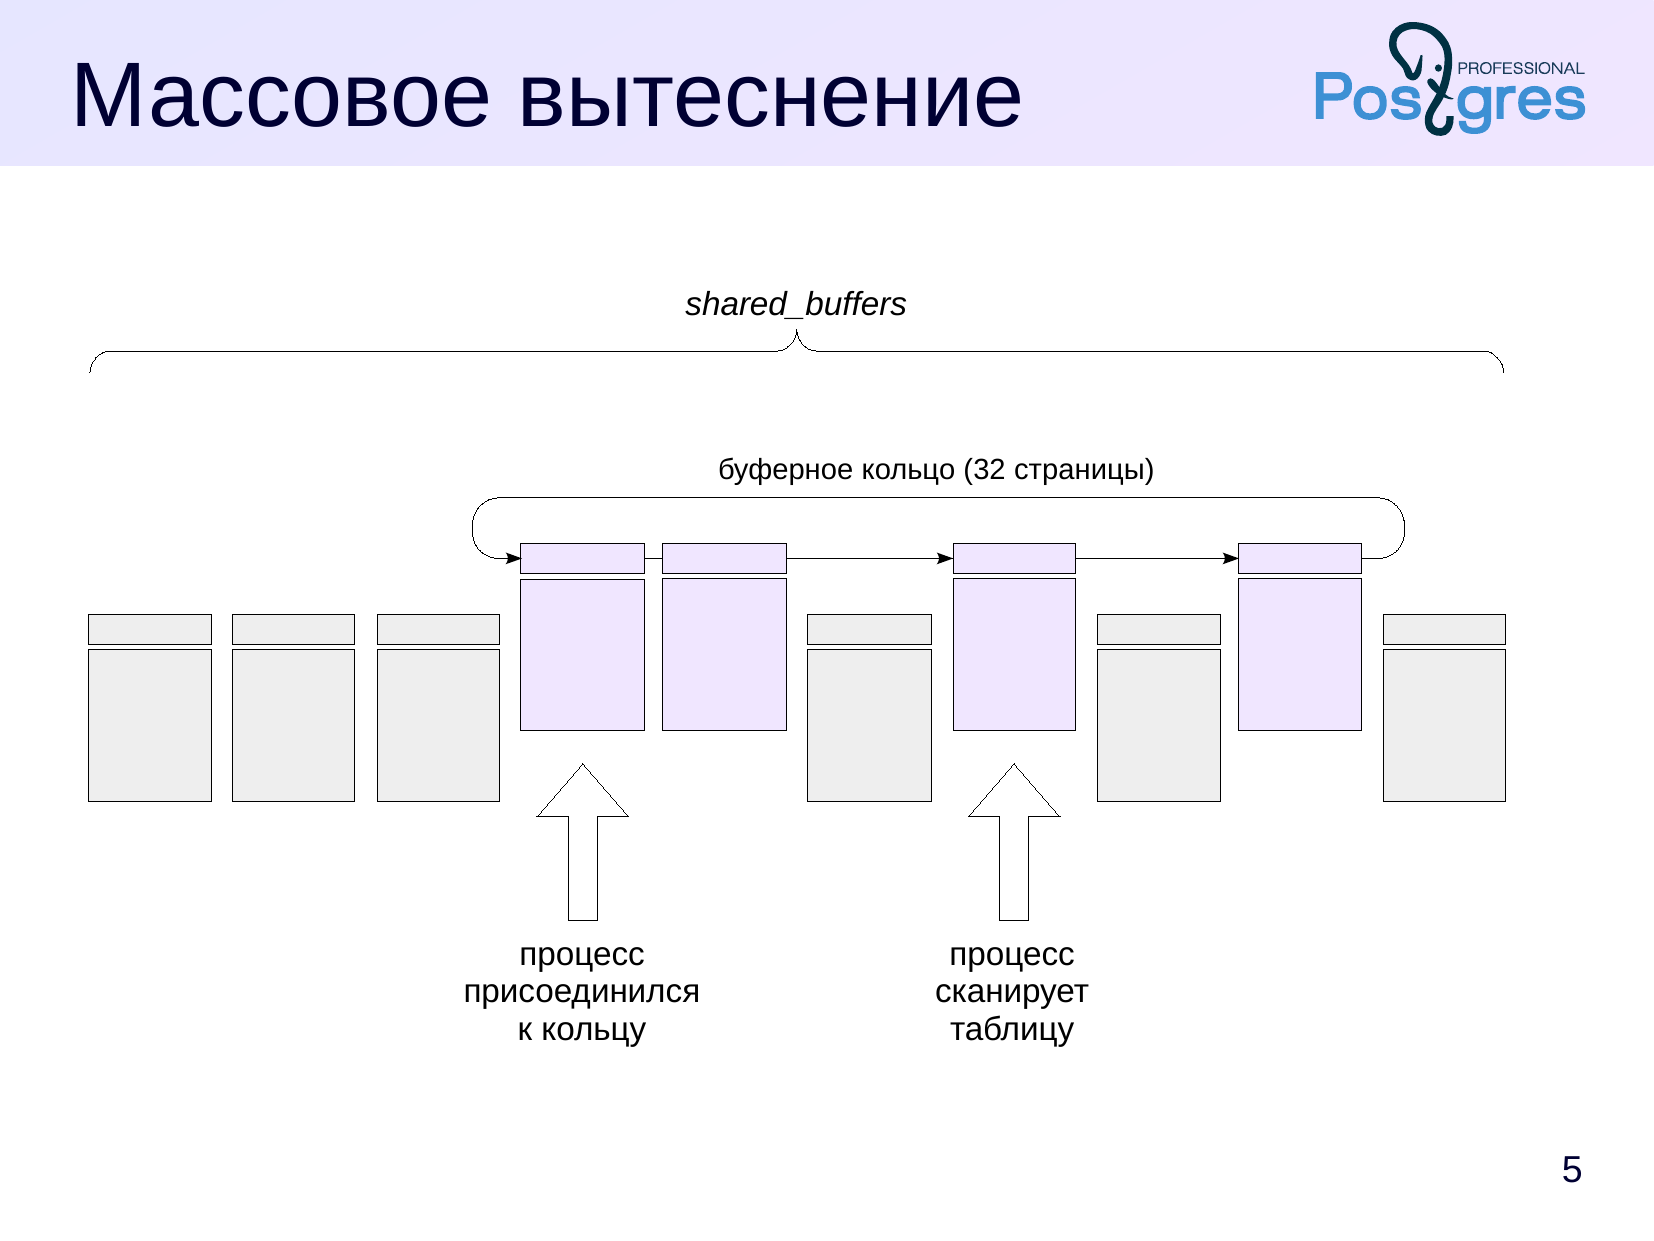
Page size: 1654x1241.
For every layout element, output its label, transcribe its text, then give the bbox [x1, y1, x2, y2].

text_box [377, 614, 500, 645]
text_box shared_buffers [670, 278, 926, 330]
text_box [1383, 649, 1506, 802]
text_box [1097, 614, 1221, 645]
text_box [536, 763, 629, 921]
text_box [472, 497, 1405, 574]
text_box [232, 614, 355, 645]
text_box [88, 614, 212, 645]
text_box [807, 649, 932, 802]
text_box [88, 649, 212, 802]
text_box [1097, 649, 1221, 802]
text_box [520, 579, 645, 731]
text_box [807, 614, 932, 645]
text_box [1383, 614, 1506, 645]
text_box [1238, 578, 1362, 731]
text_box [968, 763, 1061, 921]
list процесс присоединился к кольцу [447, 935, 717, 1061]
text_box [953, 578, 1076, 731]
list буферное кольцо (32 страницы) [491, 453, 1382, 488]
list процесс сканирует таблицу [902, 935, 1122, 1061]
text_box [662, 578, 787, 731]
text_box [377, 649, 500, 802]
text_box [232, 649, 355, 802]
title Массовое вытеснение [70, 43, 1241, 147]
